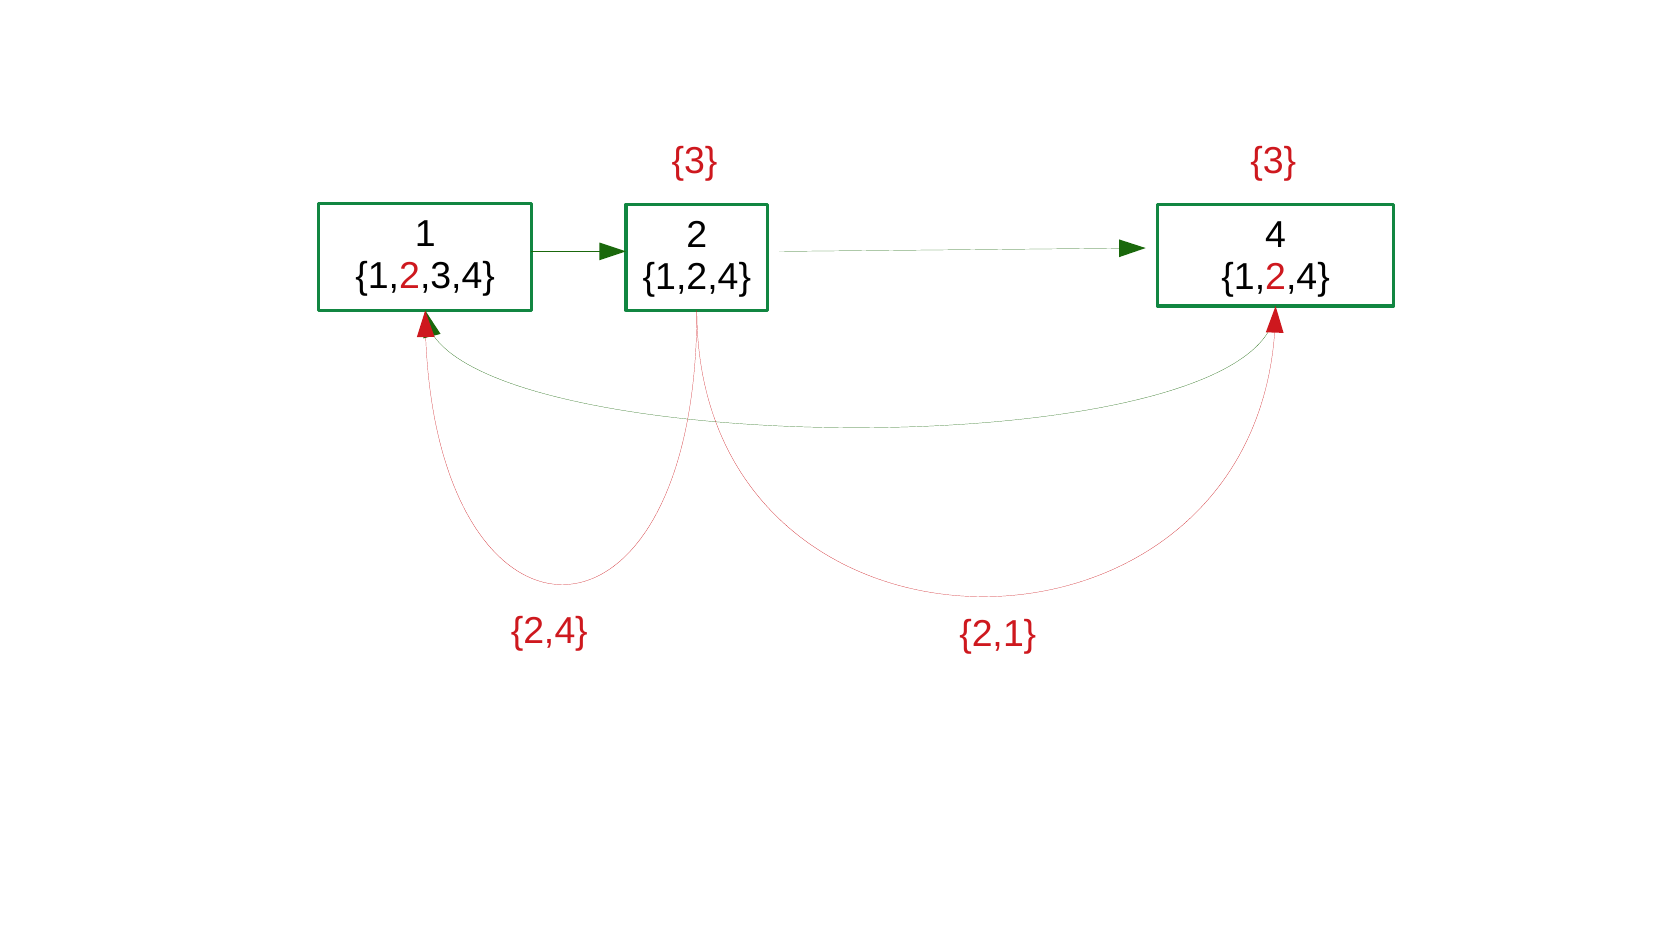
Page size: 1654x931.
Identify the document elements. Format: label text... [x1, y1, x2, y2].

text_box 2 {1,2,4} [625, 204, 768, 311]
text_box {2,1} [944, 604, 1052, 662]
text_box 4 {1,2,4} [1157, 204, 1394, 307]
text_box {3} [656, 132, 733, 189]
text_box {3} [1235, 132, 1312, 189]
text_box {2,4} [496, 602, 603, 660]
text_box 1 {1,2,3,4} [318, 203, 532, 311]
